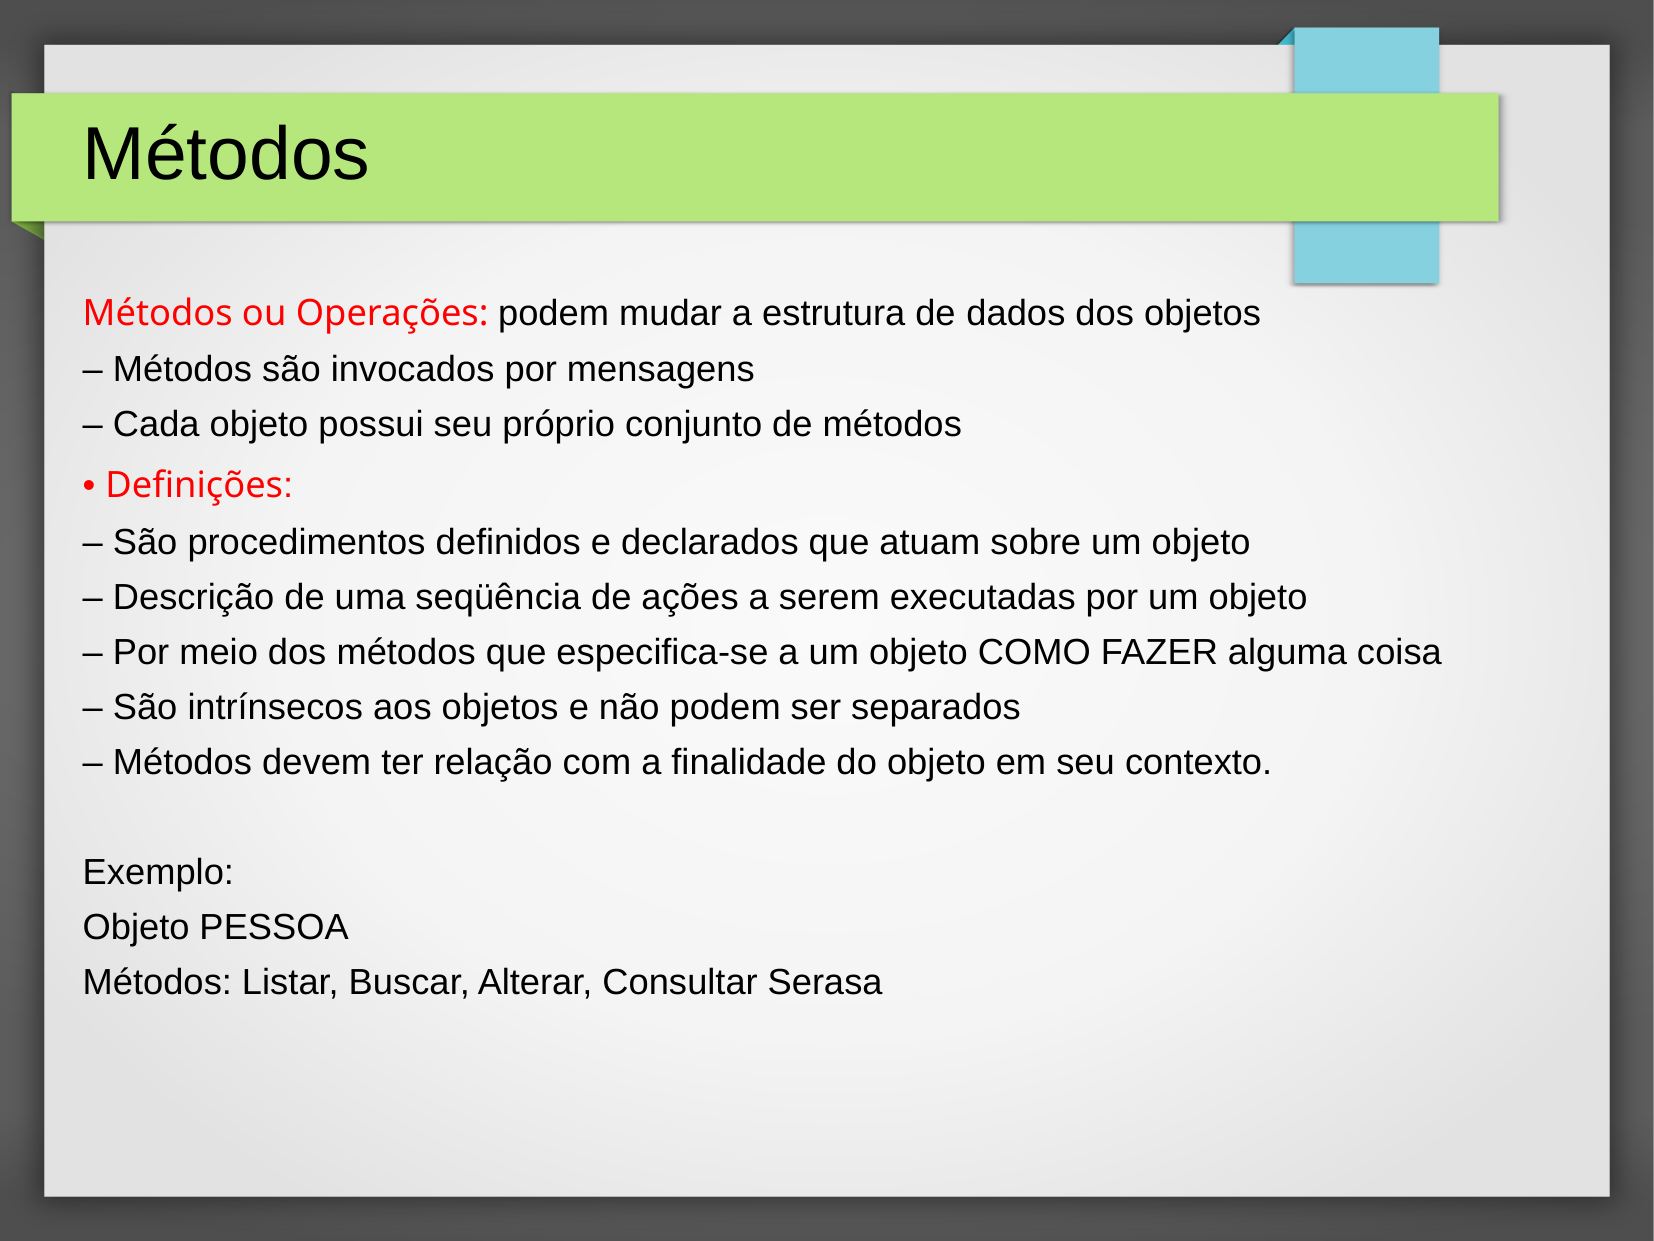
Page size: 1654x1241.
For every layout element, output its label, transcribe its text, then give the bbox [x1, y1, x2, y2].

picture [0, 0, 1654, 1241]
list Métodos ou Operações: podem mudar a estrutura de dados dos objetos – Métodos são invocados por mensagens – Cada objeto possui seu próprio conjunto de métodos • Definições: – São procedimentos definidos e declarados que atuam sobre um objeto – Descrição de uma seqüência de ações a serem executadas por um objeto – Por meio dos métodos que especifica-se a um objeto COMO FAZER alguma coisa – São intrínsecos aos objetos e não podem ser separados – Métodos devem ter relação com a finalidade do objeto em seu contexto. Exemplo: Objeto PESSOA Métodos: Listar, Buscar, Alterar, Consultar Serasa [82, 290, 1571, 1010]
title Métodos [82, 94, 1264, 213]
